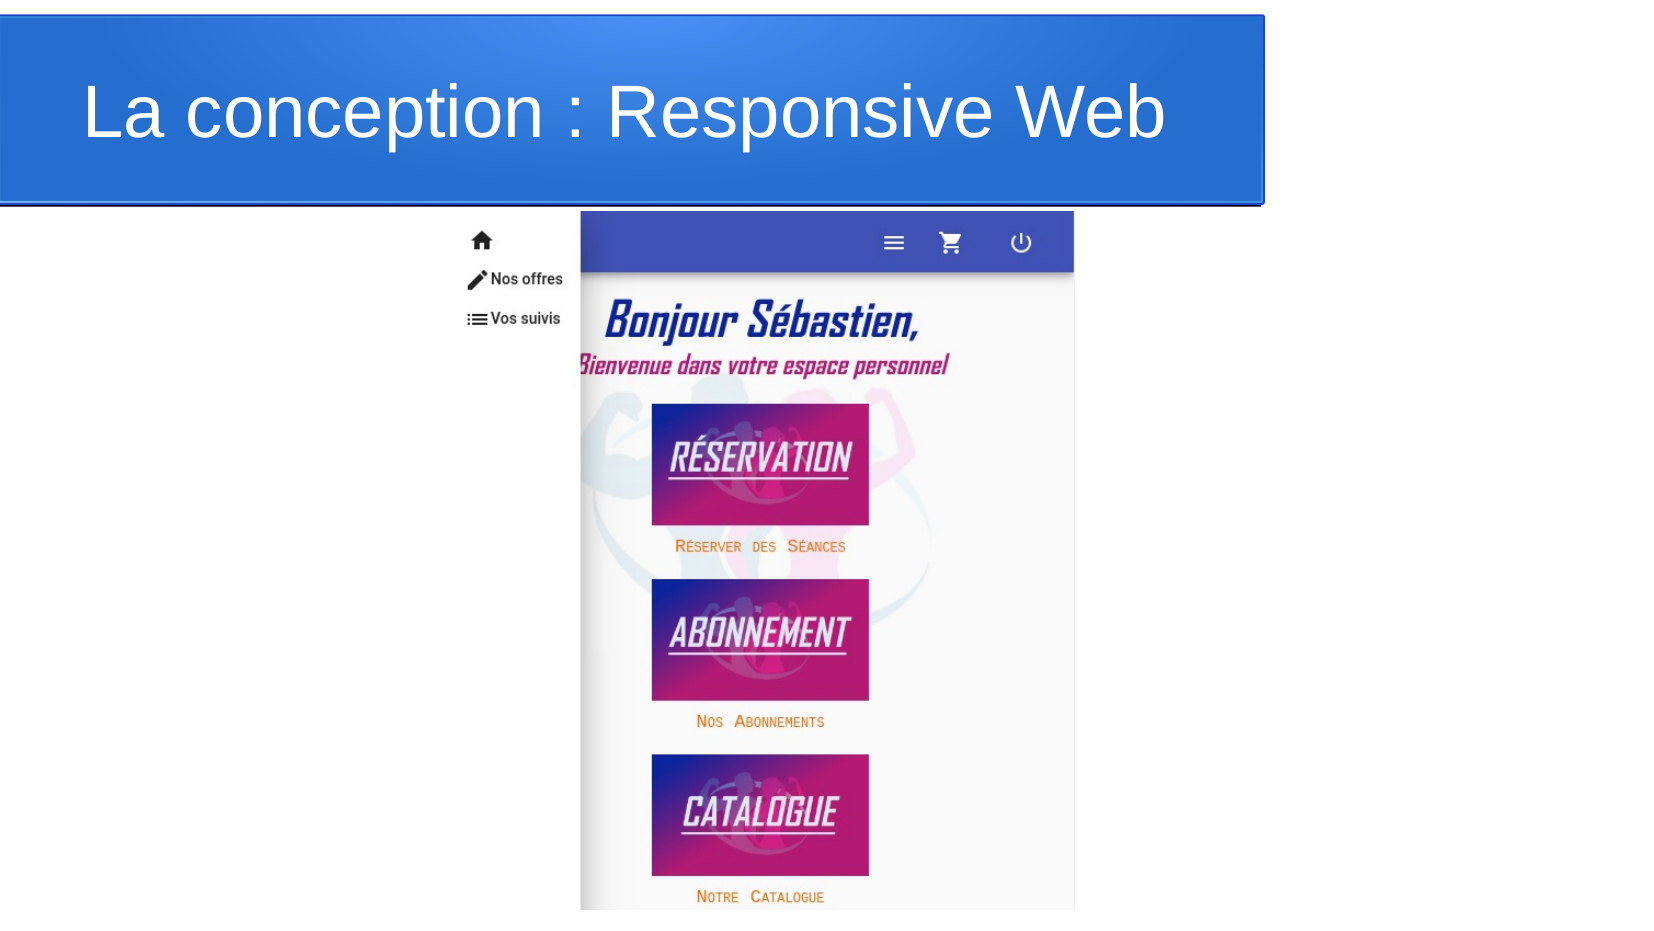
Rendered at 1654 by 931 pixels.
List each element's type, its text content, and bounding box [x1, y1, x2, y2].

title La conception : Responsive Web [82, 35, 1235, 189]
picture [448, 211, 1075, 910]
